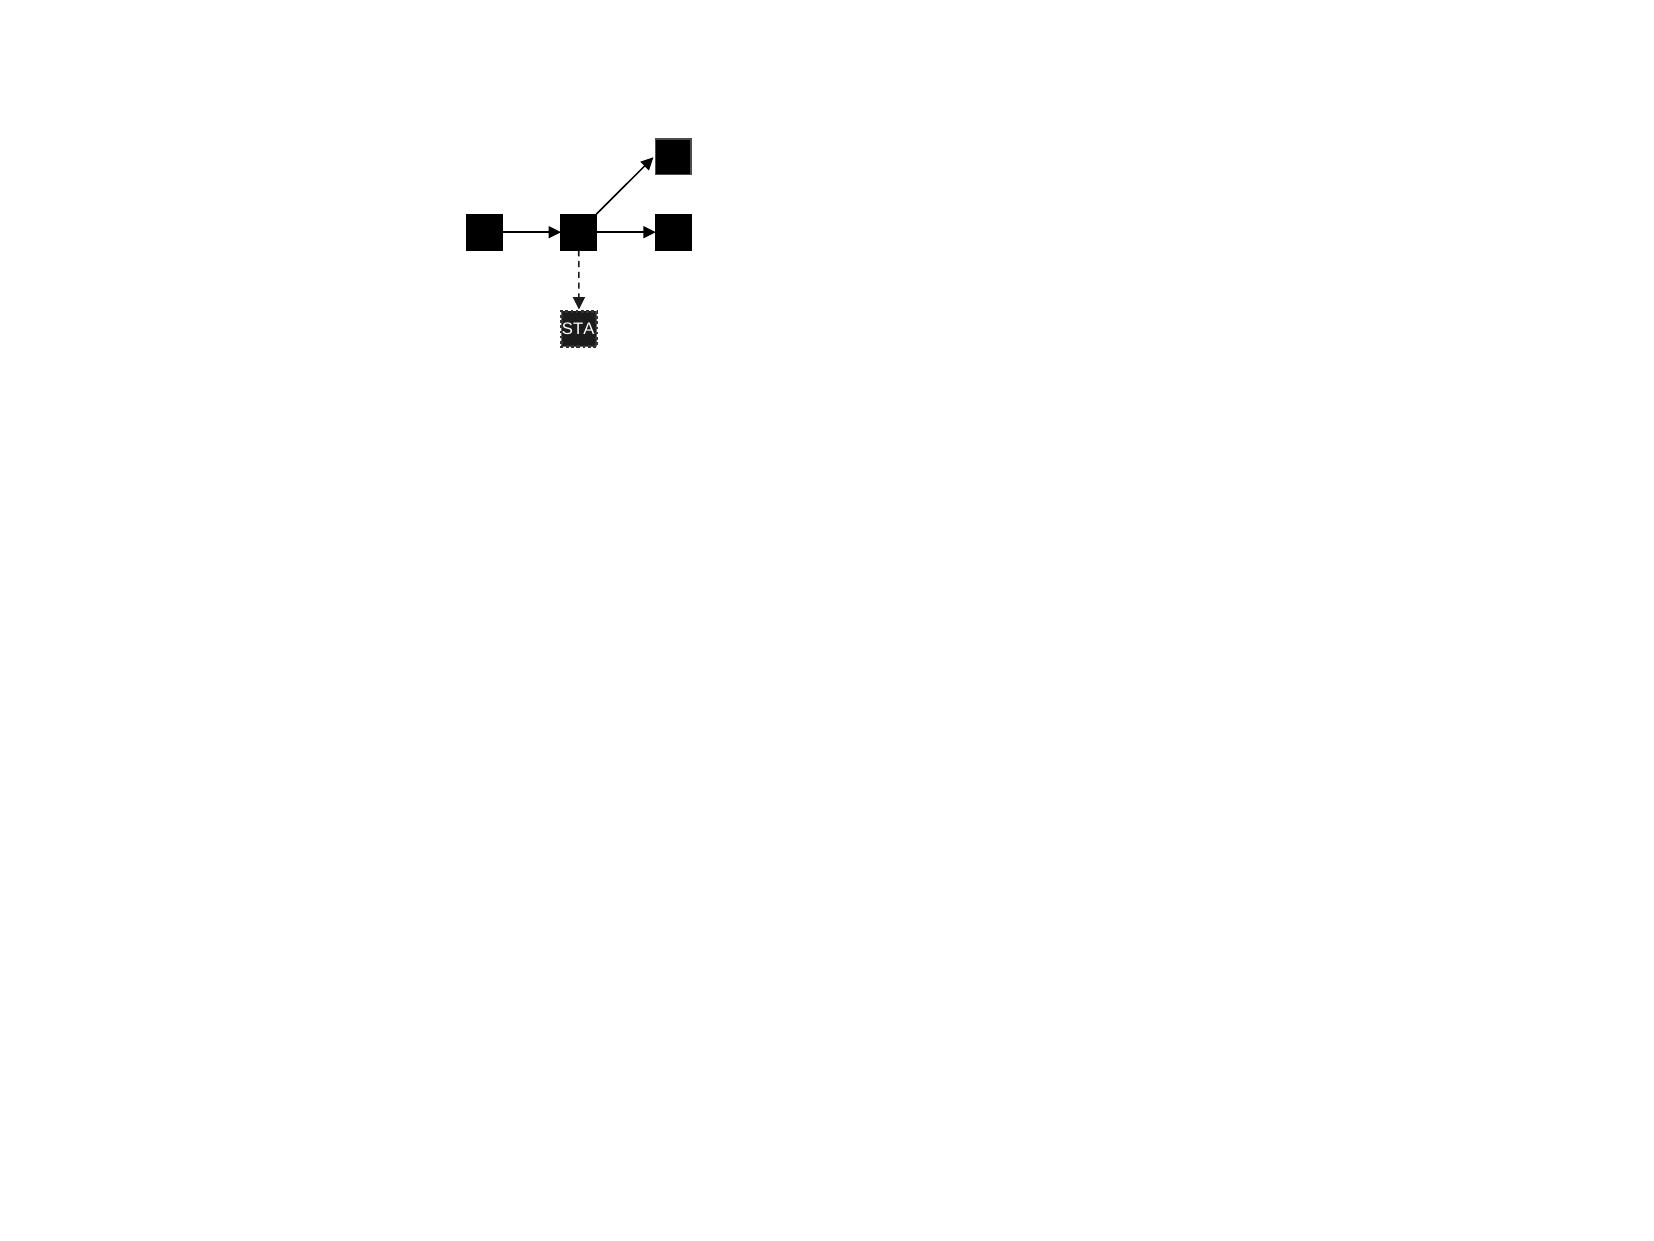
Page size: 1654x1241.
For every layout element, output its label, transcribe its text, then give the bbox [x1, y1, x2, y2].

text_box [560, 214, 597, 250]
text_box [655, 138, 692, 175]
text_box STA [547, 311, 610, 346]
text_box [655, 214, 692, 250]
text_box [466, 214, 502, 250]
